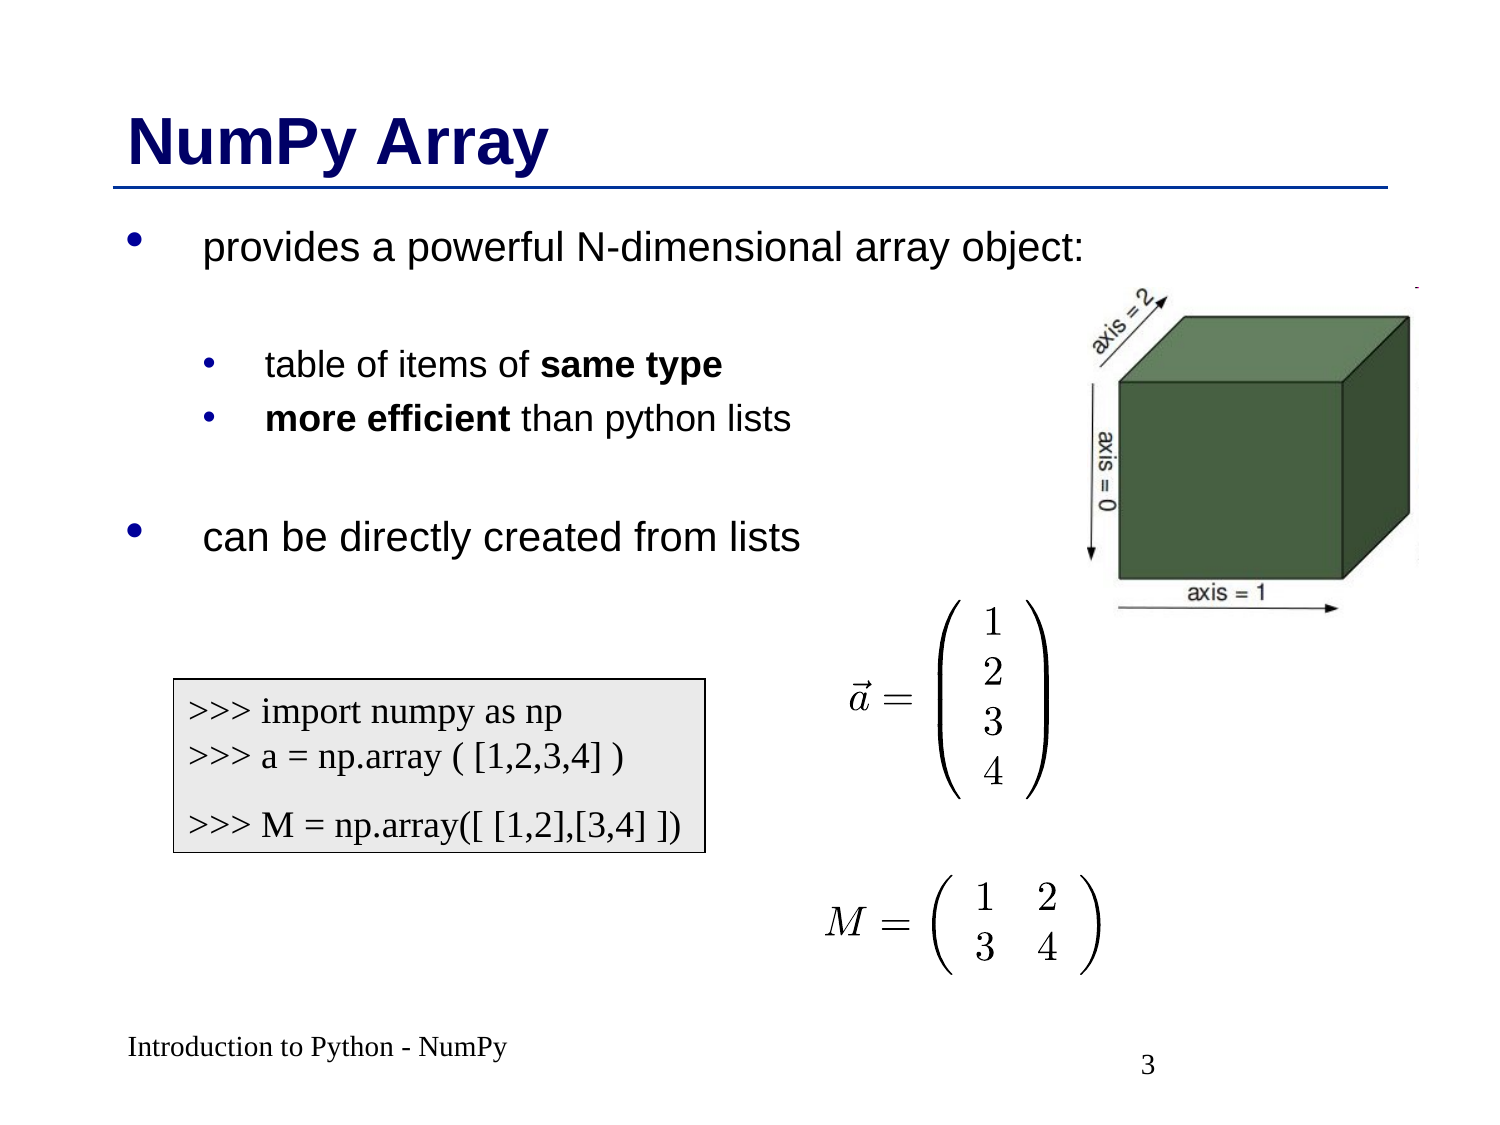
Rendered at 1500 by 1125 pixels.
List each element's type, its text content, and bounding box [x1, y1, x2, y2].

text_box [986, 607, 1001, 635]
text_box [978, 882, 993, 910]
text_box [1080, 874, 1101, 975]
text_box [937, 599, 961, 800]
text_box [1038, 931, 1057, 960]
text_box Introduction to Python - NumPy [112, 1025, 501, 1101]
list provides a powerful N-dimensional array object: table of items of same type more efficient than python lists can be directly created from lists [112, 212, 1438, 963]
text_box [932, 874, 953, 975]
title NumPy Array [112, 89, 1388, 186]
text_box [976, 932, 994, 961]
picture [1087, 287, 1419, 619]
text_box [1039, 882, 1056, 910]
text_box [984, 656, 1002, 685]
text_box <number> [1074, 1025, 1388, 1101]
text_box >>> import numpy as np >>> a = np.array ( [1,2,3,4] ) >>> M = np.array([ [1,2],[3,4] ]) [173, 678, 706, 853]
text_box [984, 706, 1002, 736]
text_box [984, 756, 1003, 785]
text_box [849, 691, 869, 711]
text_box [1025, 599, 1049, 800]
text_box [853, 680, 872, 689]
text_box [825, 906, 867, 936]
